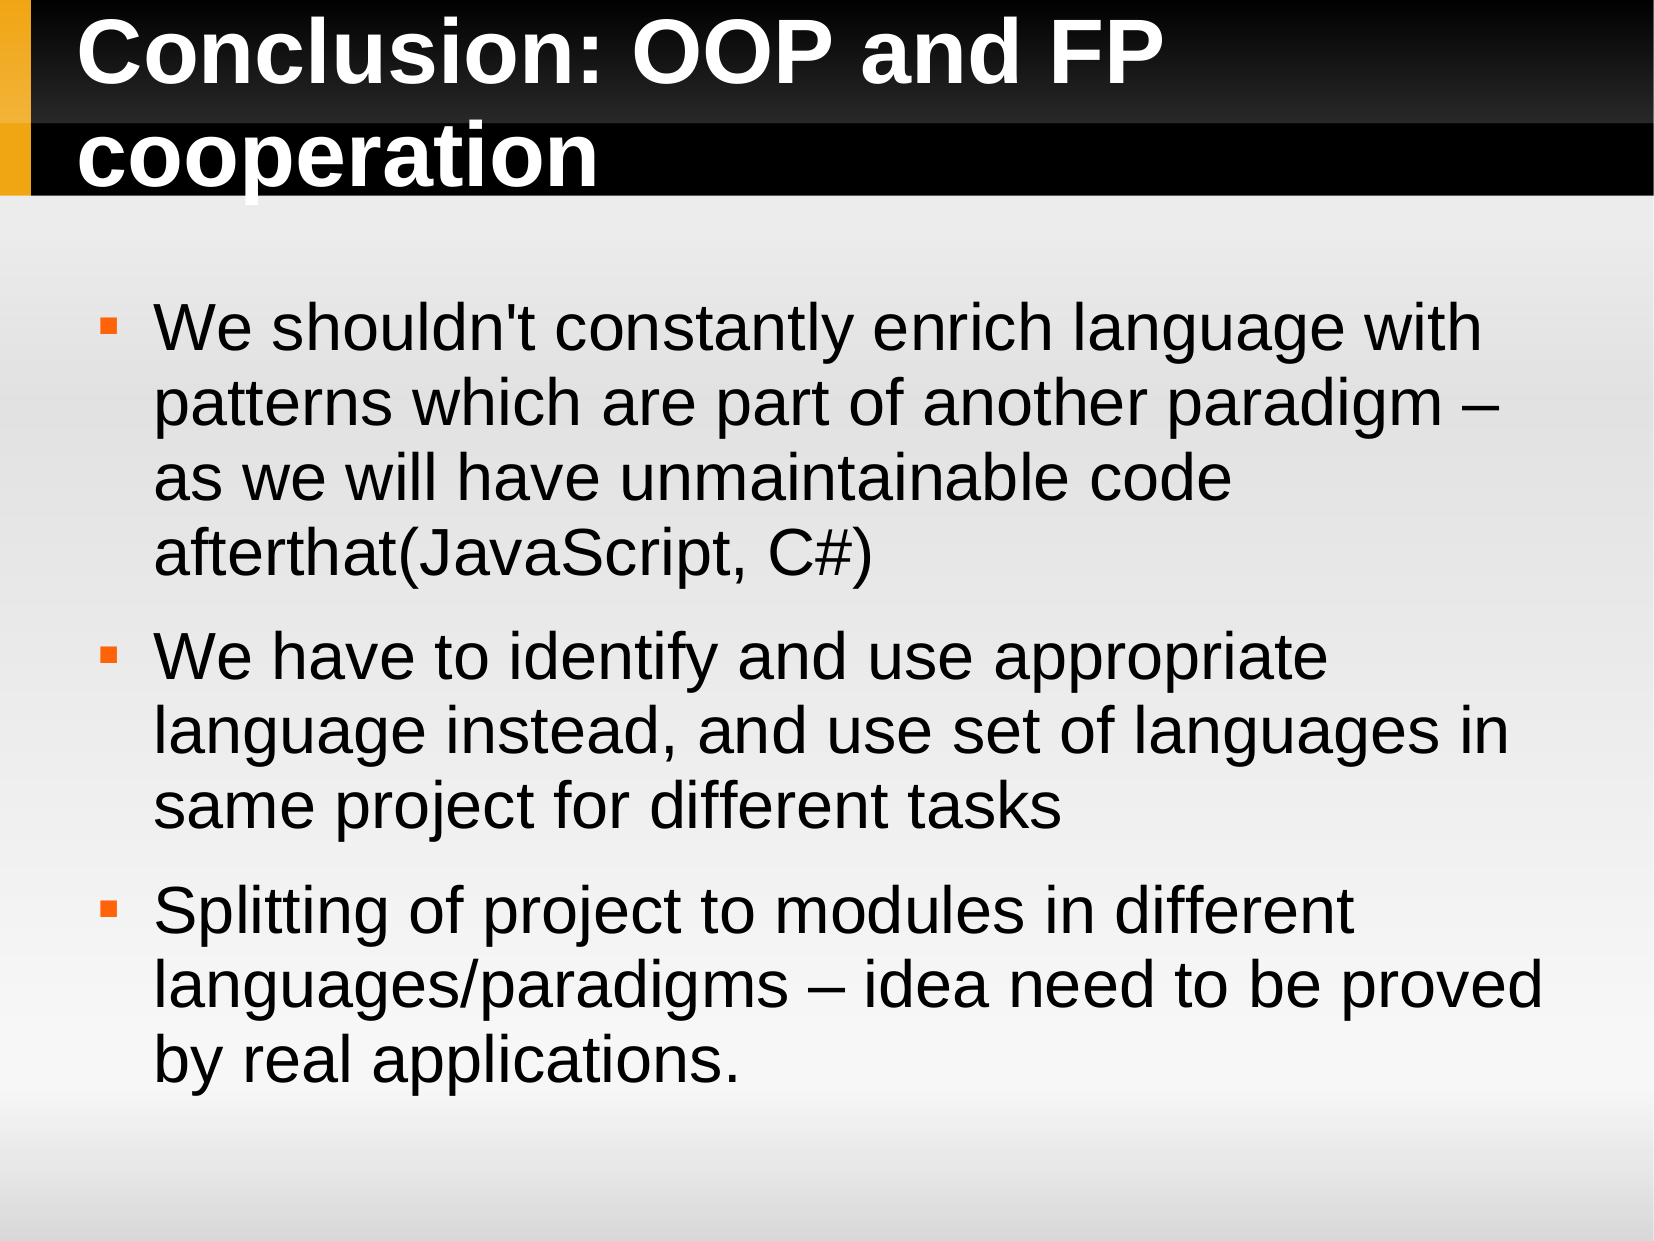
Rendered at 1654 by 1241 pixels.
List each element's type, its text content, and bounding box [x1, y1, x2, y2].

list We shouldn't constantly enrich language with patterns which are part of another paradigm – as we will have unmaintainable code afterthat(JavaScript, C#) We have to identify and use appropriate language instead, and use set of languages in same project for different tasks Splitting of project to modules in different languages/paradigms – idea need to be proved by real applications. [82, 290, 1571, 1109]
picture [0, 0, 1654, 1241]
title Conclusion: OOP and FP cooperation [76, 0, 1565, 208]
